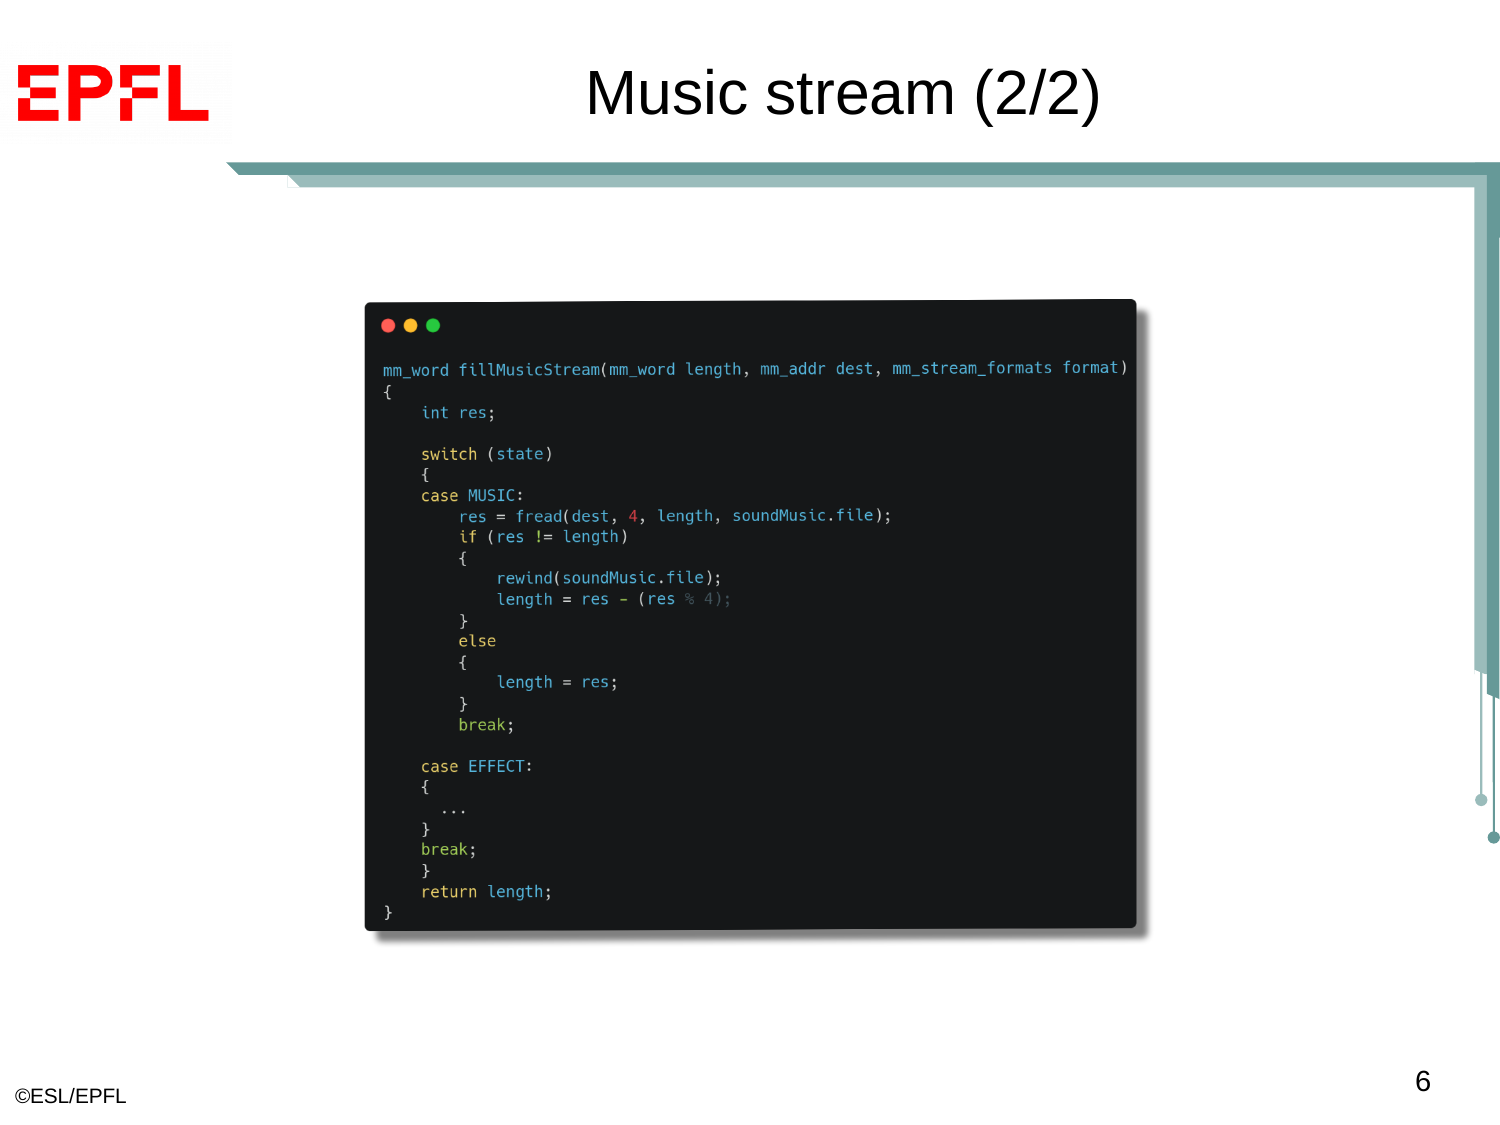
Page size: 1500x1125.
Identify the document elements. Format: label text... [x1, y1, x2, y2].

picture [302, 236, 1198, 993]
title Music stream (2/2) [225, 24, 1463, 155]
picture [0, 41, 225, 144]
